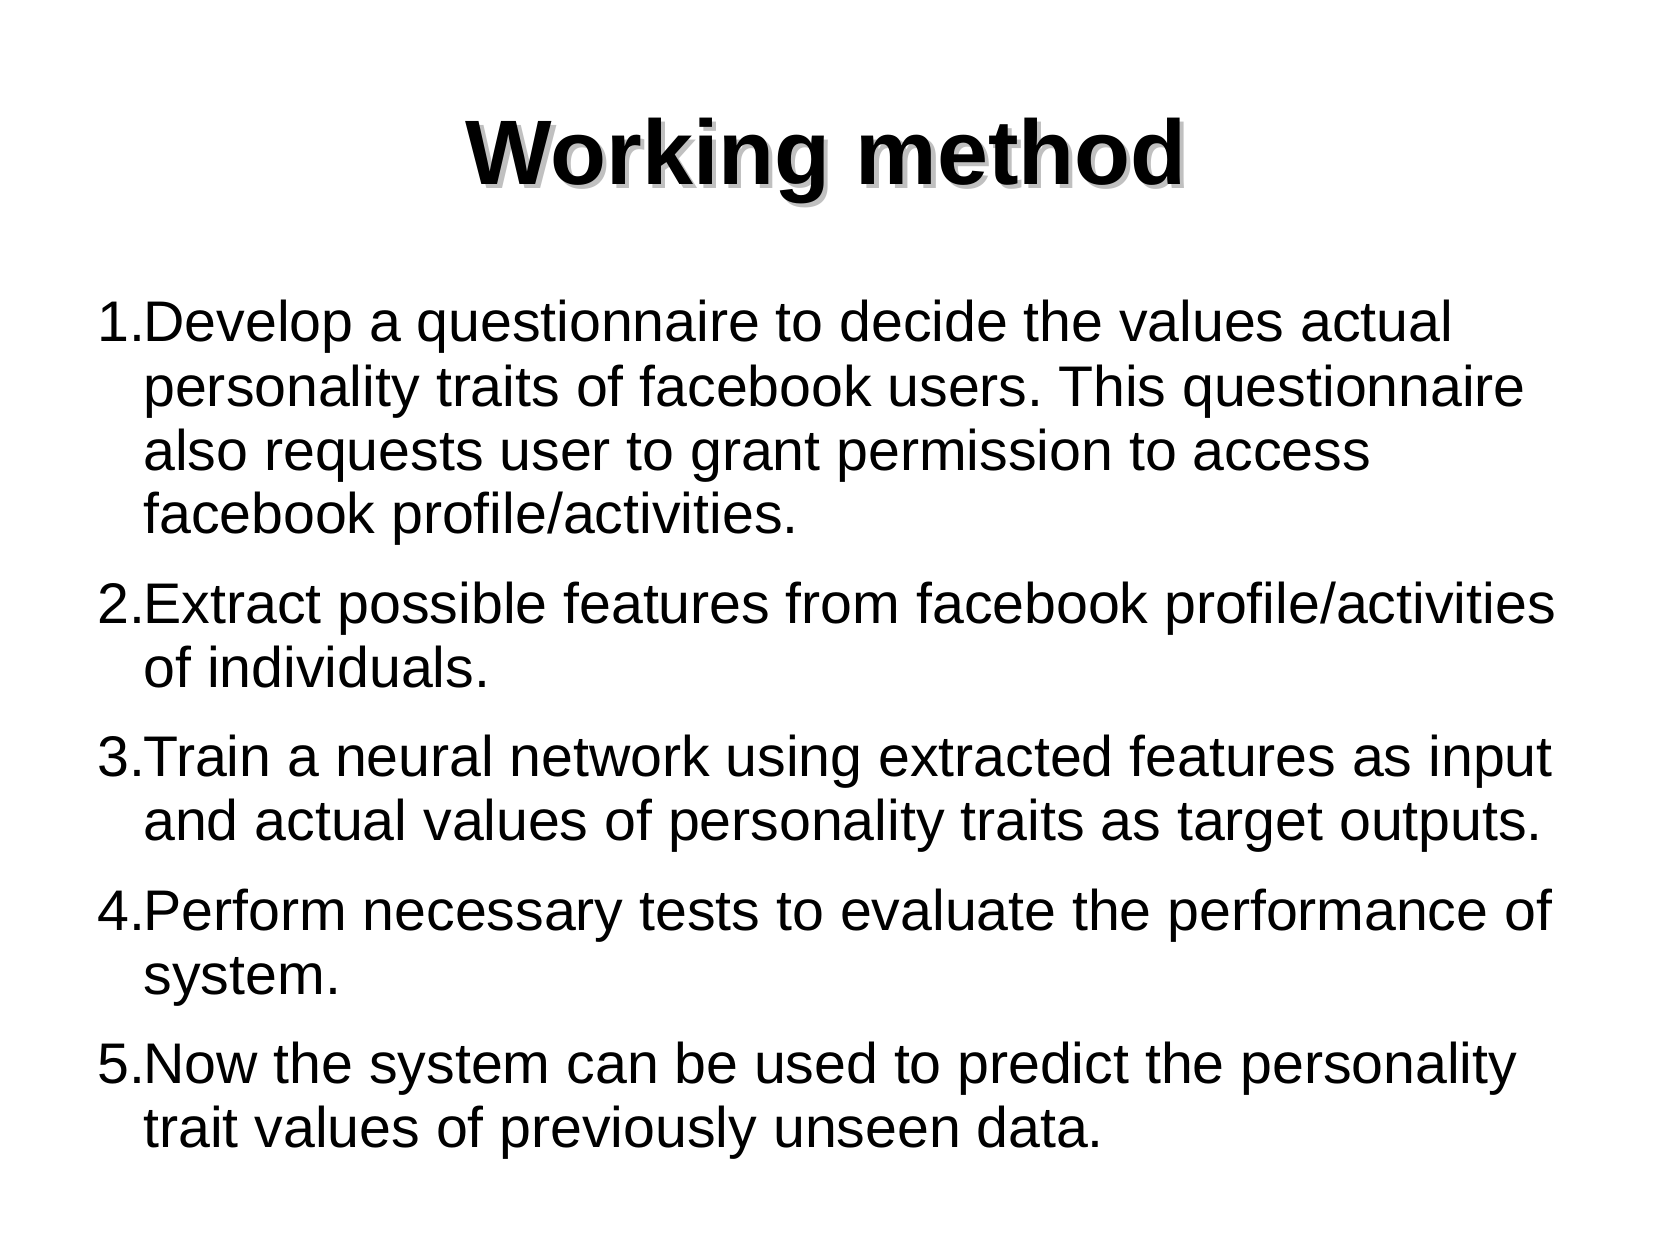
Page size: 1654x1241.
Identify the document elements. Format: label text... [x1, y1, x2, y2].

list Develop a questionnaire to decide the values actual personality traits of facebook users. This questionnaire also requests user to grant permission to access facebook profile/activities. Extract possible features from facebook profile/activities of individuals. Train a neural network using extracted features as input and actual values of personality traits as target outputs. Perform necessary tests to evaluate the performance of system. Now the system can be used to predict the personality trait values of previously unseen data. [82, 290, 1571, 1216]
title Working method [82, 49, 1571, 257]
